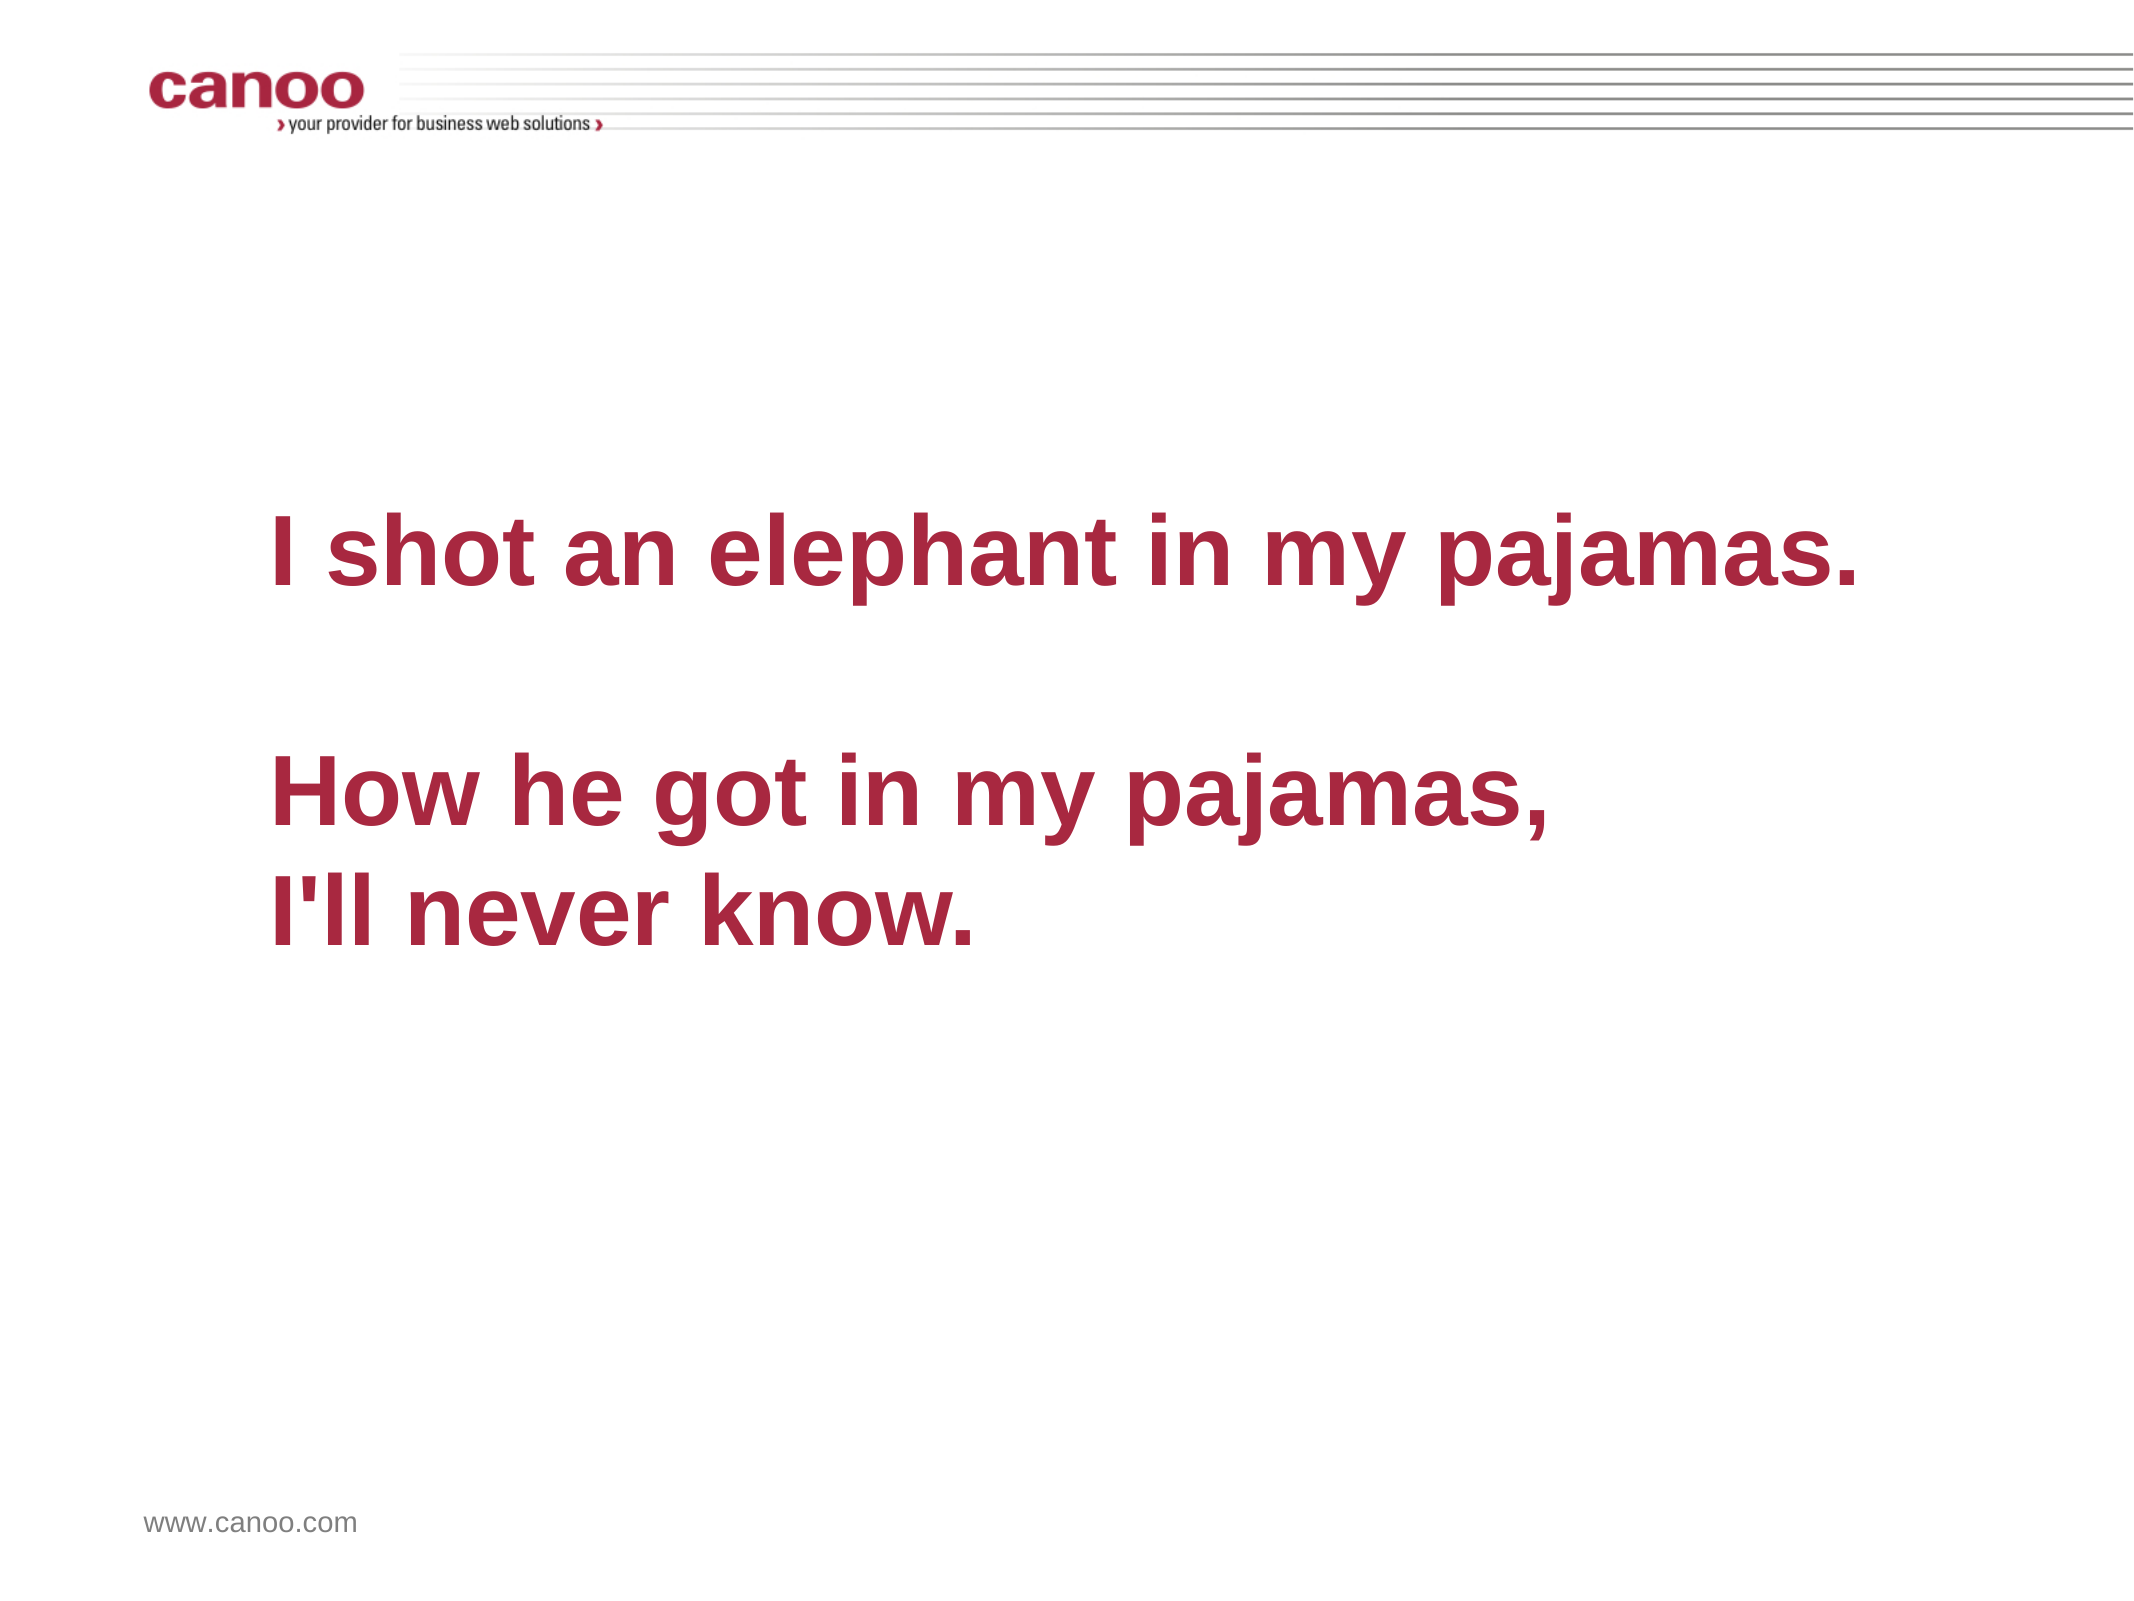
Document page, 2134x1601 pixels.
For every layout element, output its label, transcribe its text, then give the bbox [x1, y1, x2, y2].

title I shot an elephant in my pajamas. How he got in my pajamas, I'll never know. [261, 476, 1872, 974]
picture [0, 21, 2134, 188]
